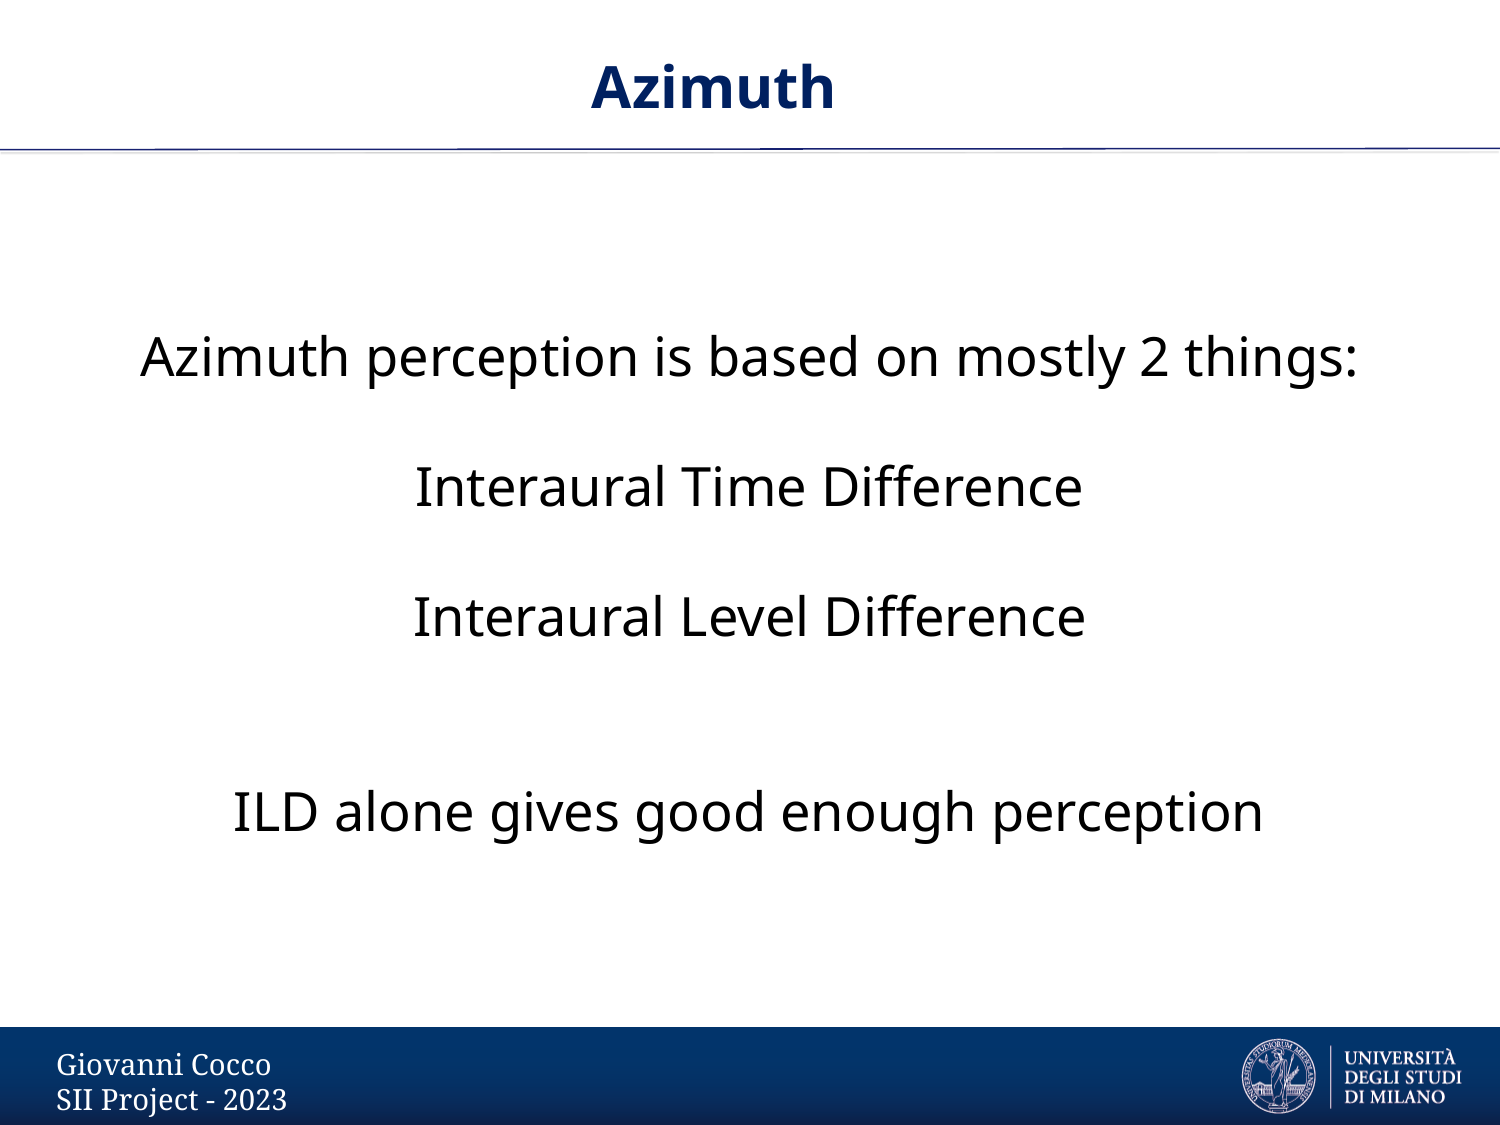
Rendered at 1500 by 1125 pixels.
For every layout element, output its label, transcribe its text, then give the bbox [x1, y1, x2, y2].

text_box Azimuth perception is based on mostly 2 things: Interaural Time Difference Interaural Level Difference ILD alone gives good enough perception [112, 315, 1388, 895]
picture [0, 1027, 1500, 1125]
text_box Azimuth [29, 43, 1400, 128]
